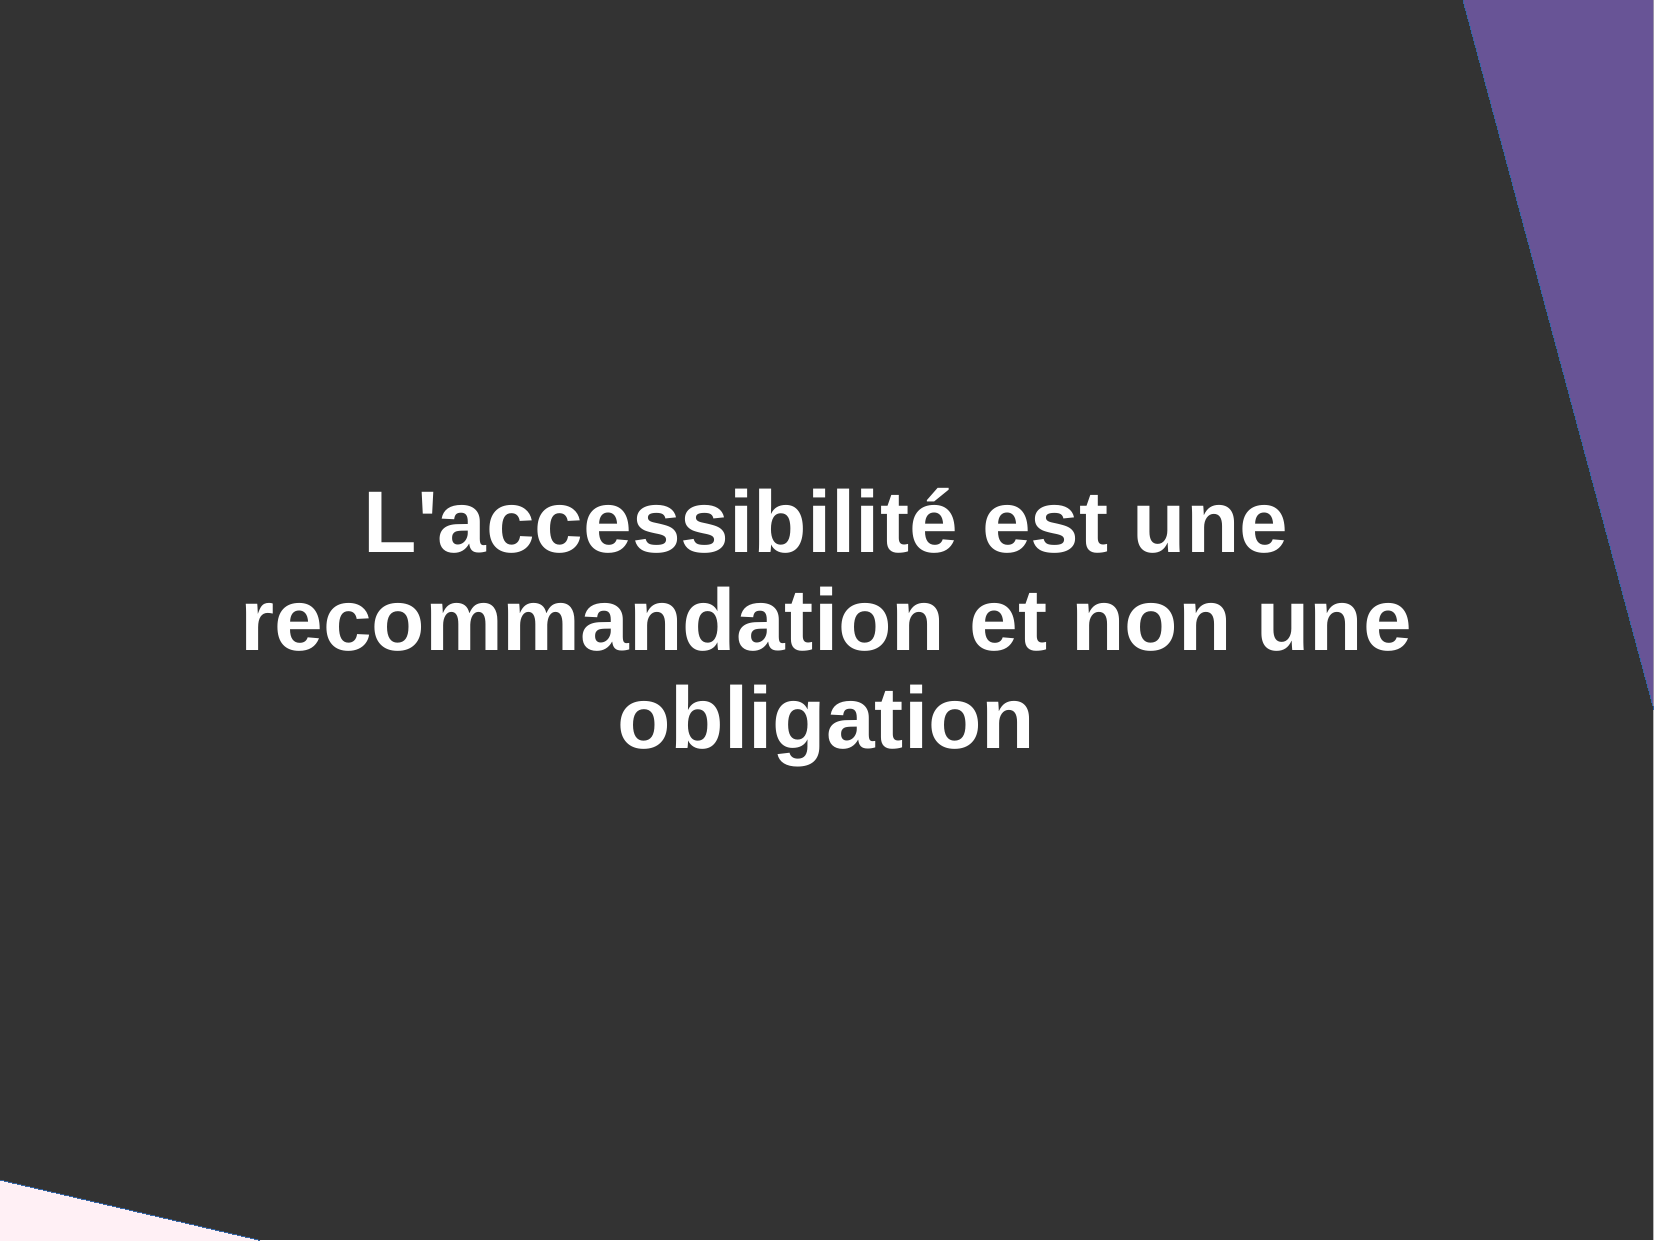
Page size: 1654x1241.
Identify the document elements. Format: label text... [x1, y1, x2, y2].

title L'accessibilité est une recommandation et non une obligation [31, 473, 1622, 767]
text_box [1463, 0, 1654, 710]
text_box [0, 1179, 264, 1241]
